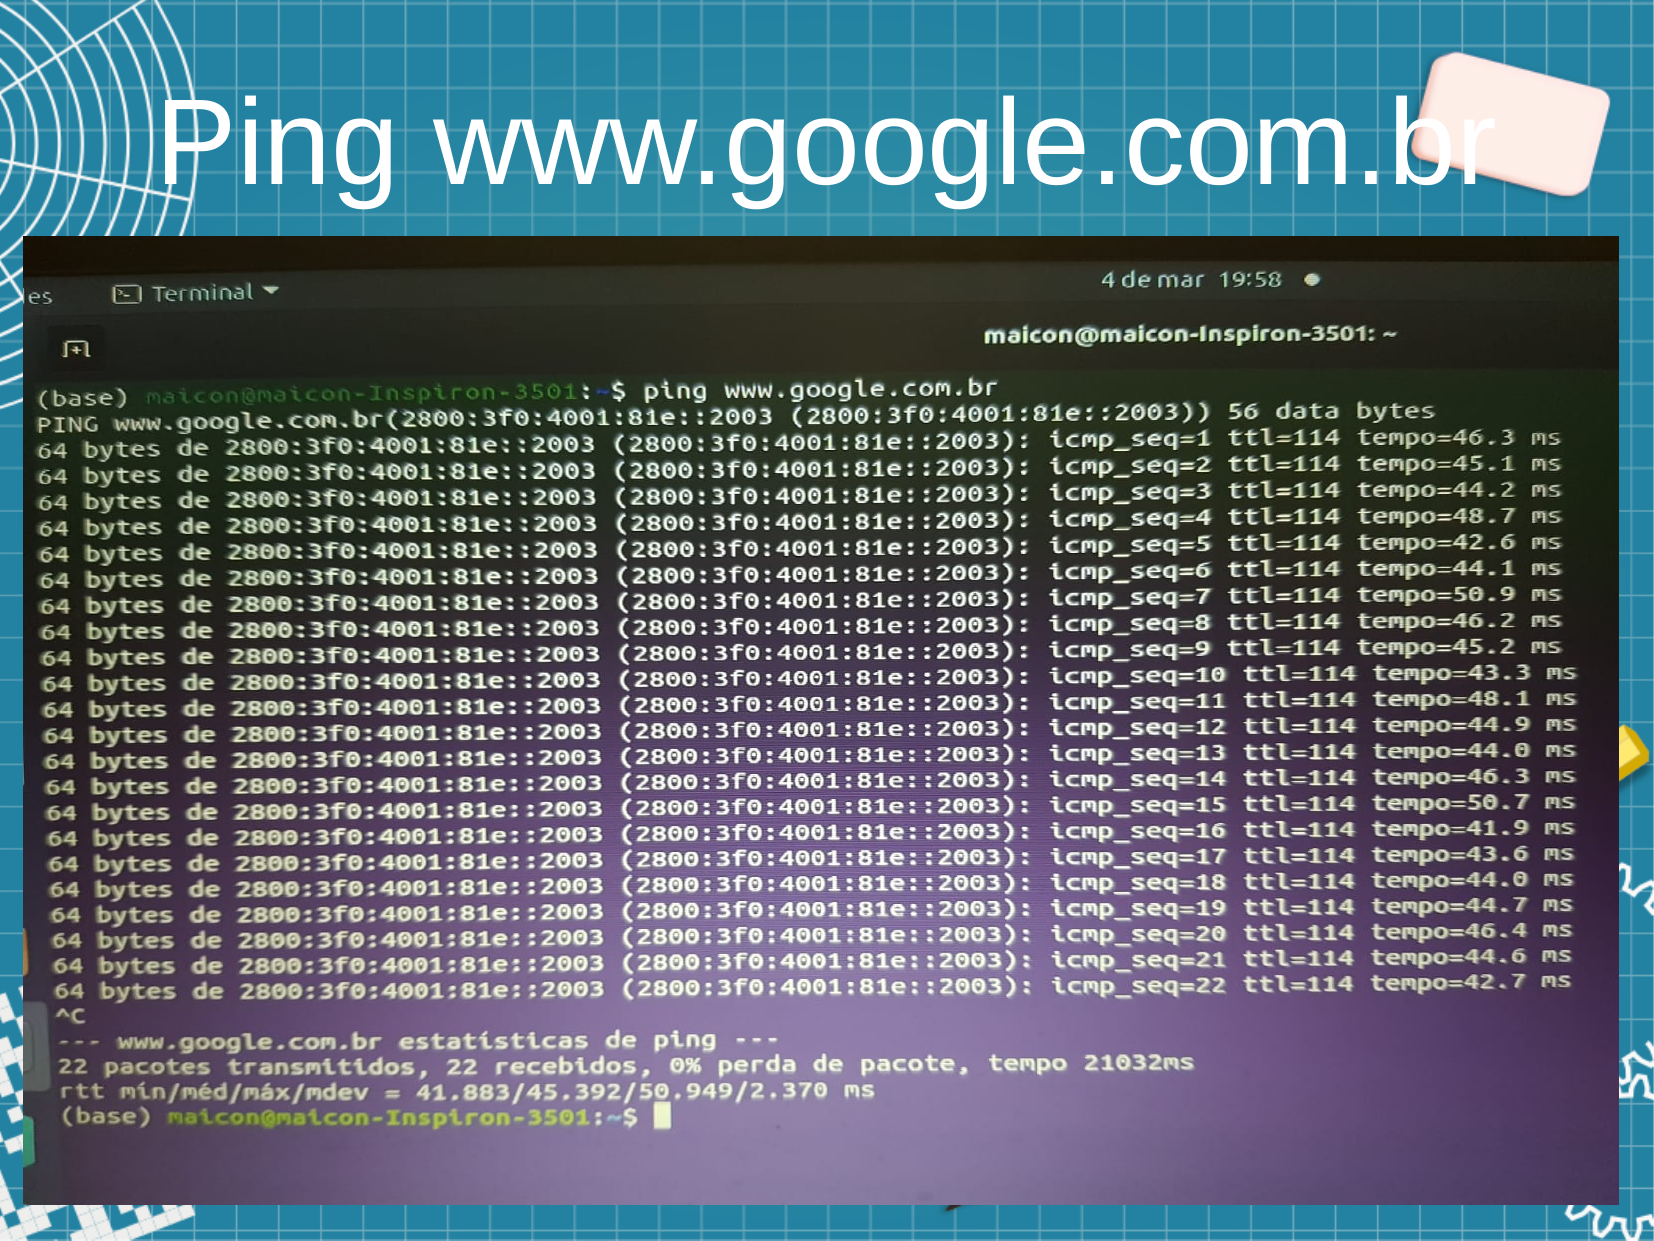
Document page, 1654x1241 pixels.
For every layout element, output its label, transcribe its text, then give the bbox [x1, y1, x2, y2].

picture [0, 0, 1654, 1241]
title Ping www.google.com.br [82, 47, 1571, 236]
